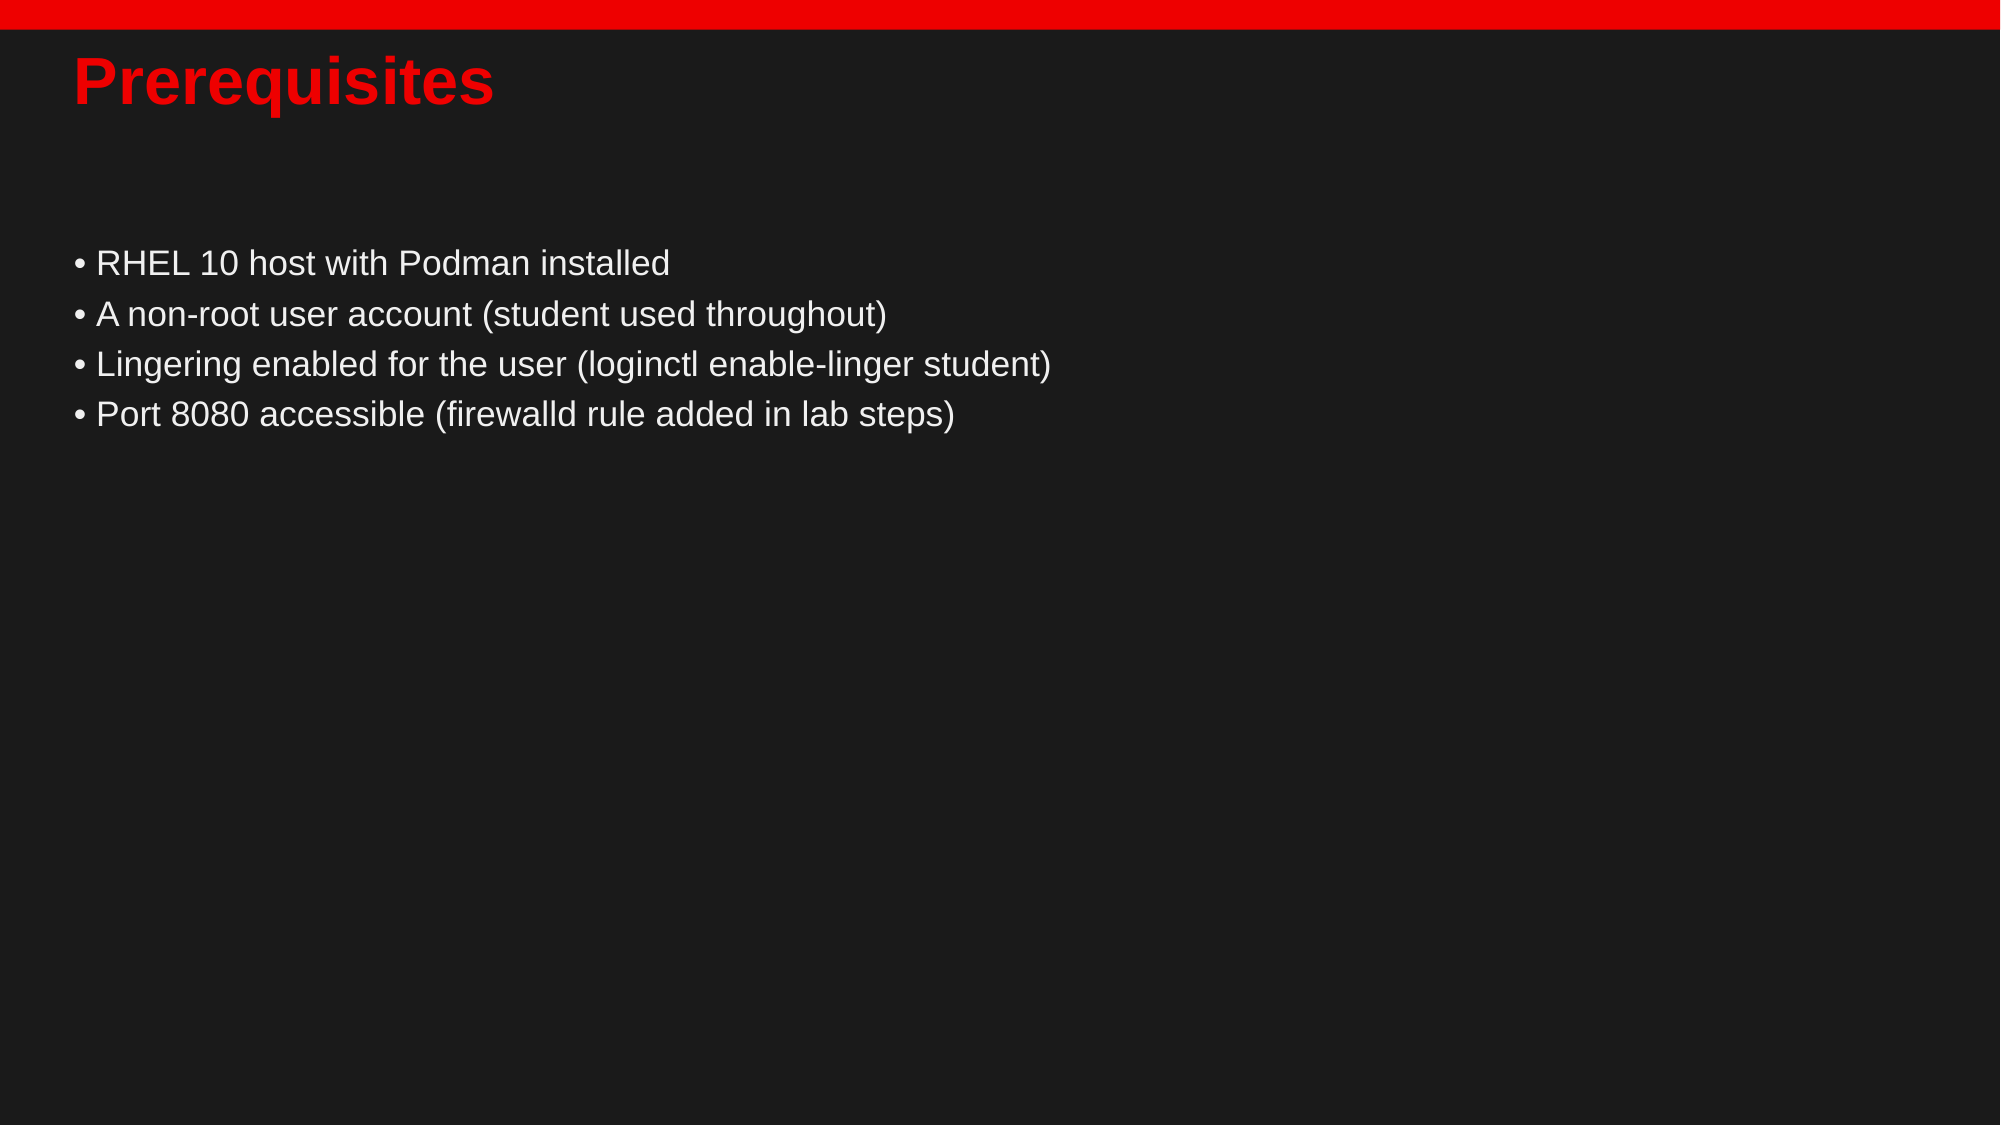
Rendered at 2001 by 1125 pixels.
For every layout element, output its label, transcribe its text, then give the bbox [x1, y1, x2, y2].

text_box Prerequisites [59, 36, 1942, 208]
text_box • RHEL 10 host with Podman installed • A non-root user account (student used throughout) • Lingering enabled for the user (loginctl enable-linger student) • Port 8080 accessible (firewalld rule added in lab steps) [59, 236, 1942, 1037]
text_box [0, 0, 2001, 30]
